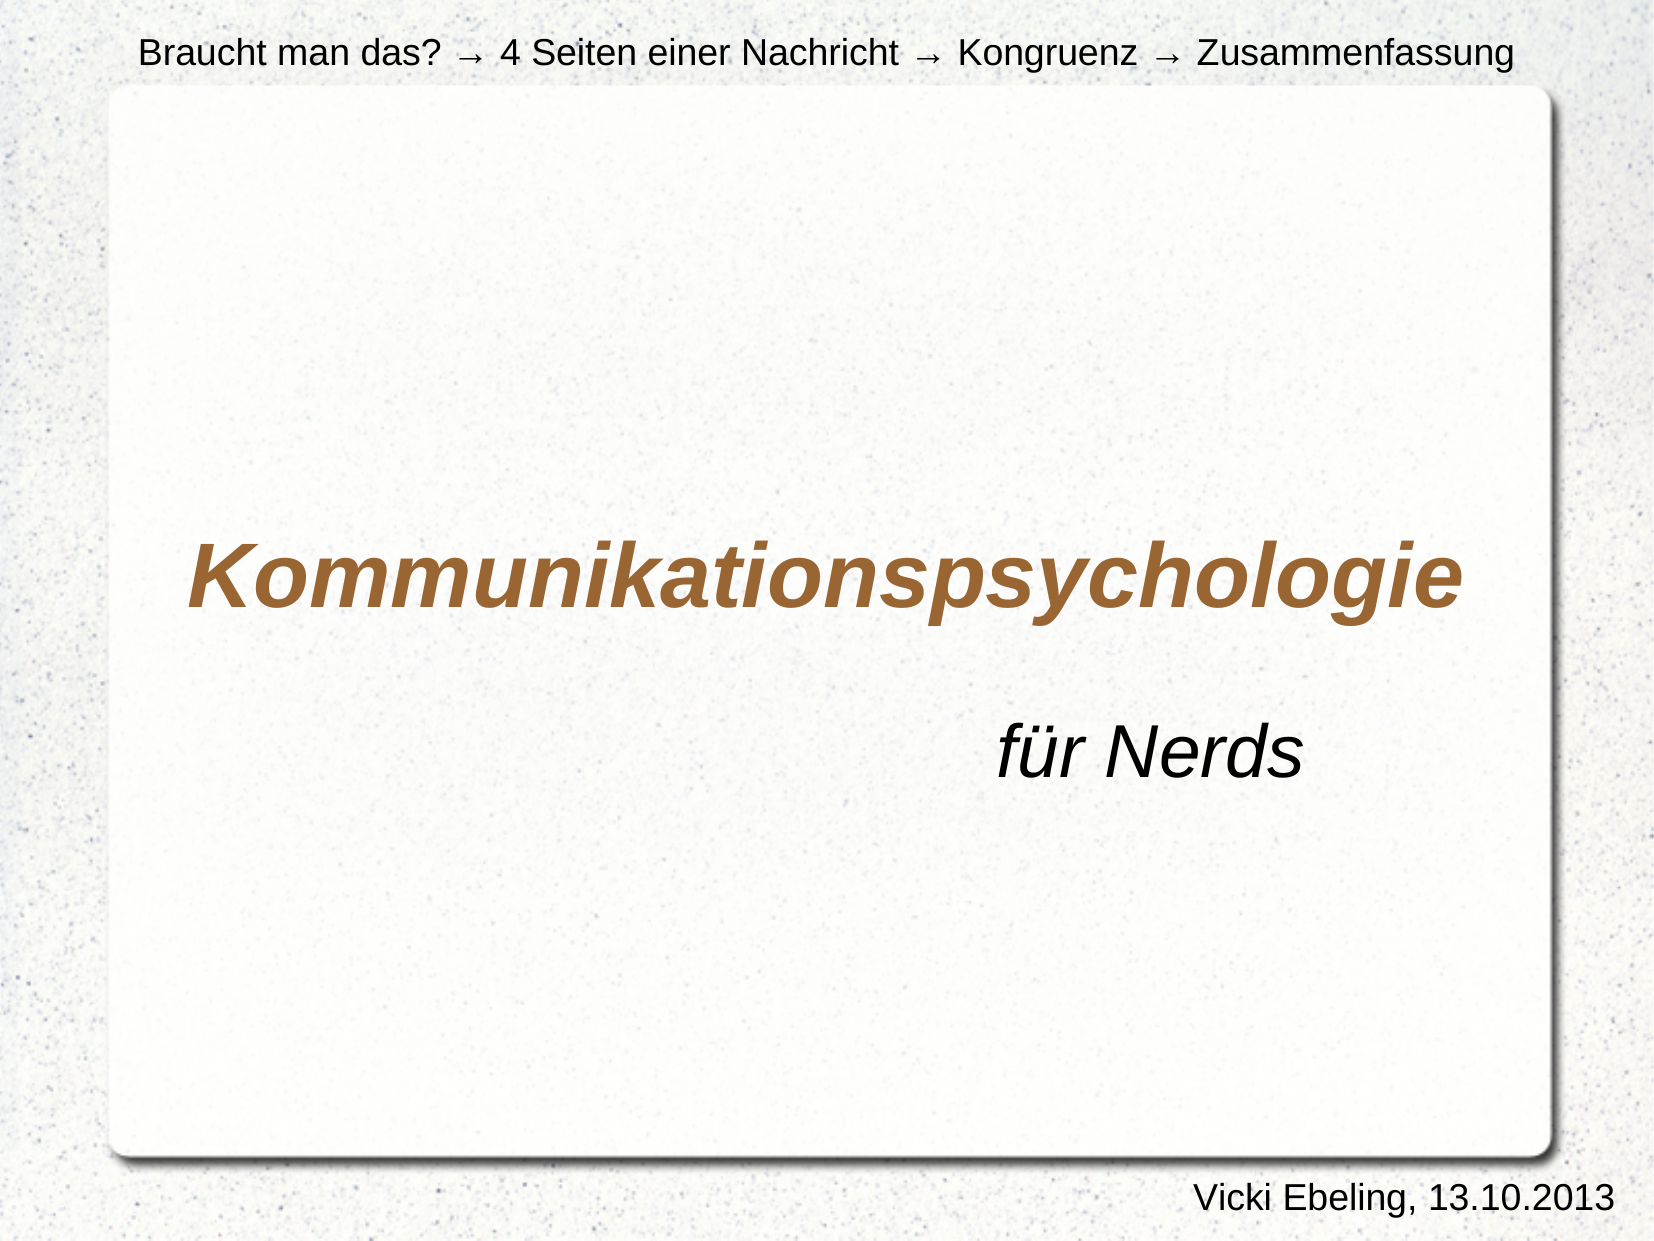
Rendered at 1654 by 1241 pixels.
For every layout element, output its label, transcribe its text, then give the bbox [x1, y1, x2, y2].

picture [0, 0, 1654, 1241]
text_box Vicki Ebeling, 13.10.2013 [1178, 1169, 1630, 1227]
subtitle Kommunikationspsychologie [118, 96, 1536, 1056]
text_box für Nerds [920, 700, 1382, 804]
text_box Braucht man das? → 4 Seiten einer Nachricht → Kongruenz → Zusammenfassung [123, 23, 1531, 81]
